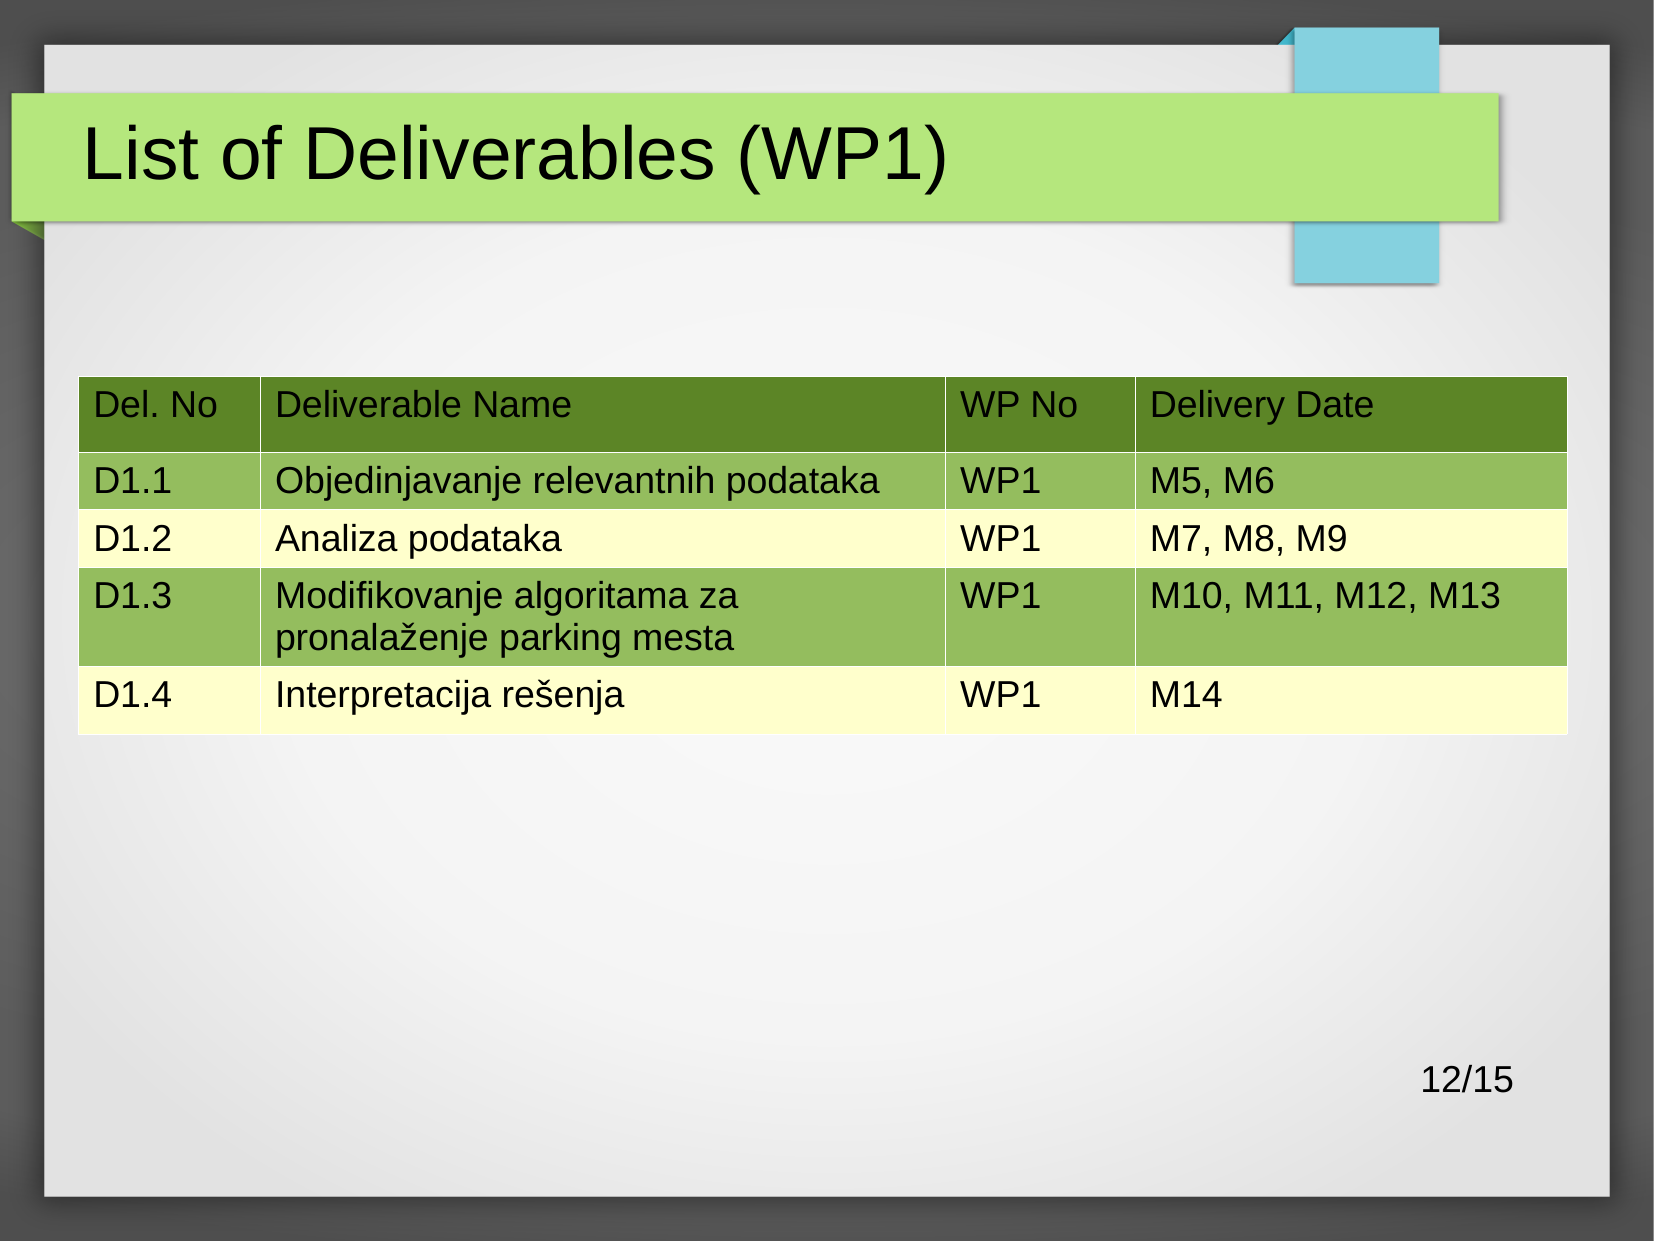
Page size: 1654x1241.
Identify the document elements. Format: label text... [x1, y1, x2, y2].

table_cell Interpretacija rešenja [261, 667, 945, 734]
table_cell WP1 [946, 667, 1135, 734]
table_cell Analiza podataka [261, 510, 945, 567]
picture [0, 0, 1654, 1241]
table_cell WP1 [946, 453, 1135, 509]
title List of Deliverables (WP1) [82, 94, 1264, 213]
table_header Del. No [79, 377, 260, 452]
table_cell Modifikovanje algoritama za pronalaženje parking mesta [261, 568, 945, 666]
table_cell WP1 [946, 510, 1135, 567]
table_header Delivery Date [1136, 377, 1567, 452]
table_cell M14 [1136, 667, 1567, 734]
table_header Deliverable Name [261, 377, 945, 452]
table_header WP No [946, 377, 1135, 452]
table_cell M7, M8, M9 [1136, 510, 1567, 567]
table_cell M5, M6 [1136, 453, 1567, 509]
table_cell D1.2 [79, 510, 260, 567]
table_cell WP1 [946, 568, 1135, 666]
table_cell Objedinjavanje relevantnih podataka [261, 453, 945, 509]
table_cell D1.4 [79, 667, 260, 734]
table_cell M10, M11, M12, M13 [1136, 568, 1567, 666]
text_box 12/15 [1405, 1051, 1534, 1132]
table_cell D1.3 [79, 568, 260, 666]
table_cell D1.1 [79, 453, 260, 509]
